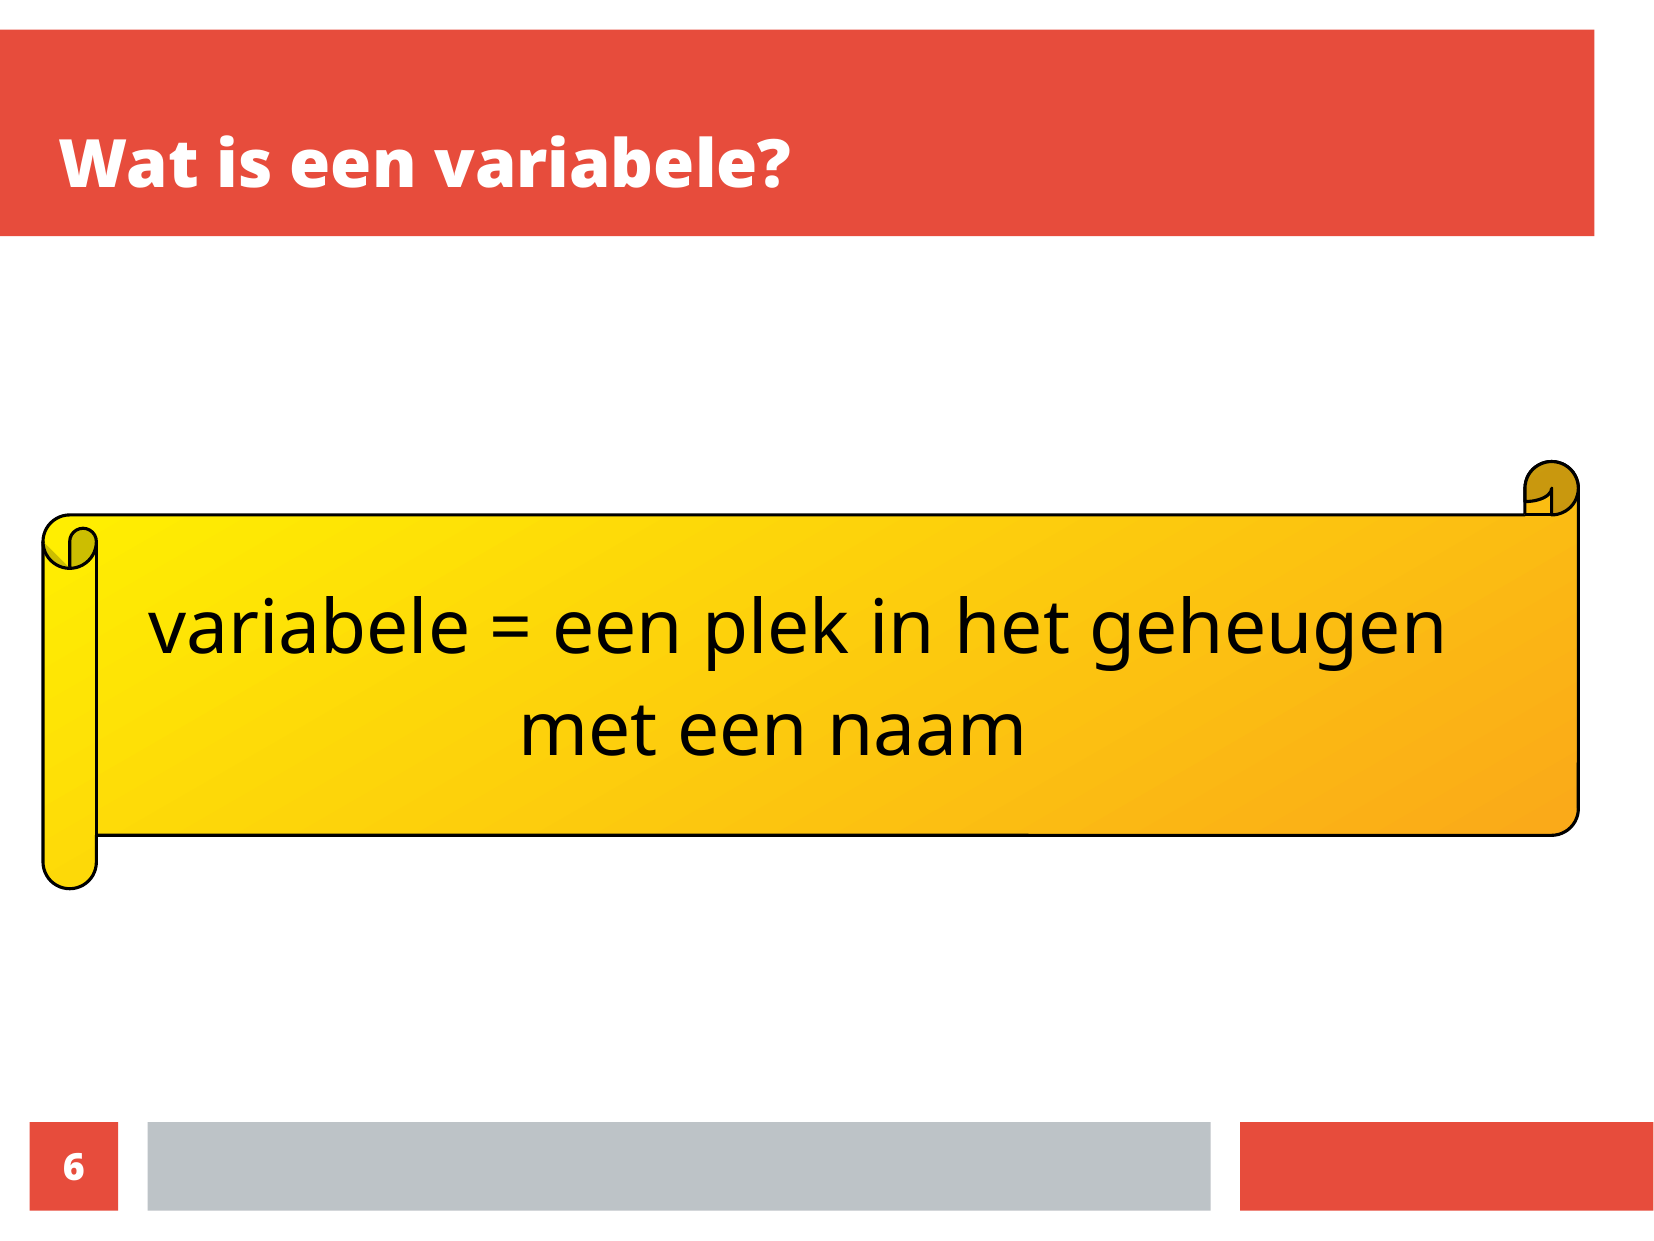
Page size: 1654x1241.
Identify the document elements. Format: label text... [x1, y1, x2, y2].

title Wat is een variabele? [59, 59, 1595, 207]
text_box variabele = een plek in het geheugen met een naam [42, 542, 97, 889]
text_box variabele = een plek in het geheugen met een naam [43, 493, 1579, 836]
